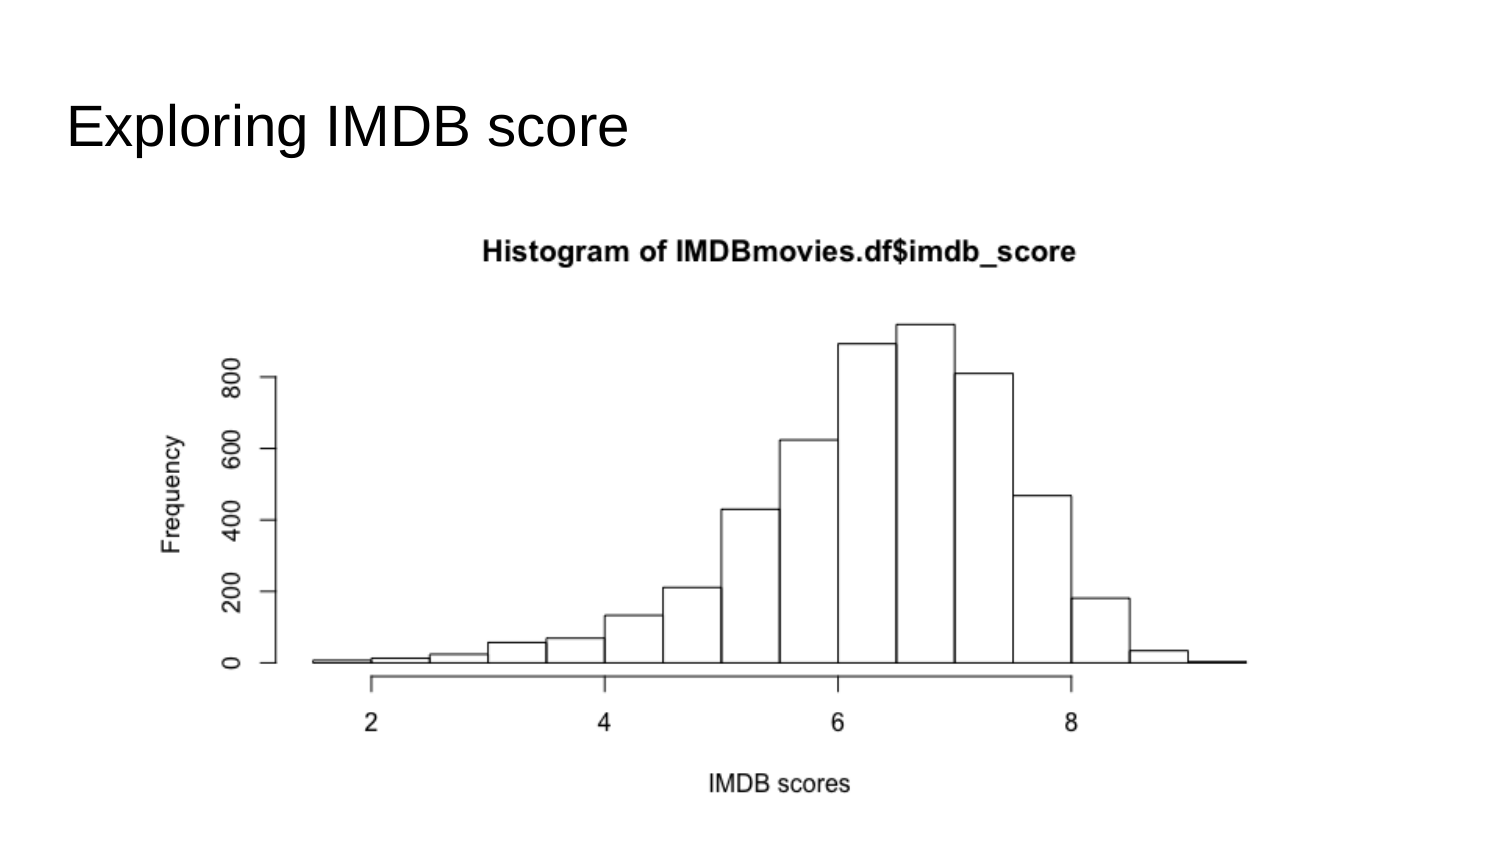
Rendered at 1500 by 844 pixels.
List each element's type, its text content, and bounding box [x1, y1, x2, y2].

title Exploring IMDB score [51, 72, 1449, 167]
picture [153, 188, 1347, 830]
